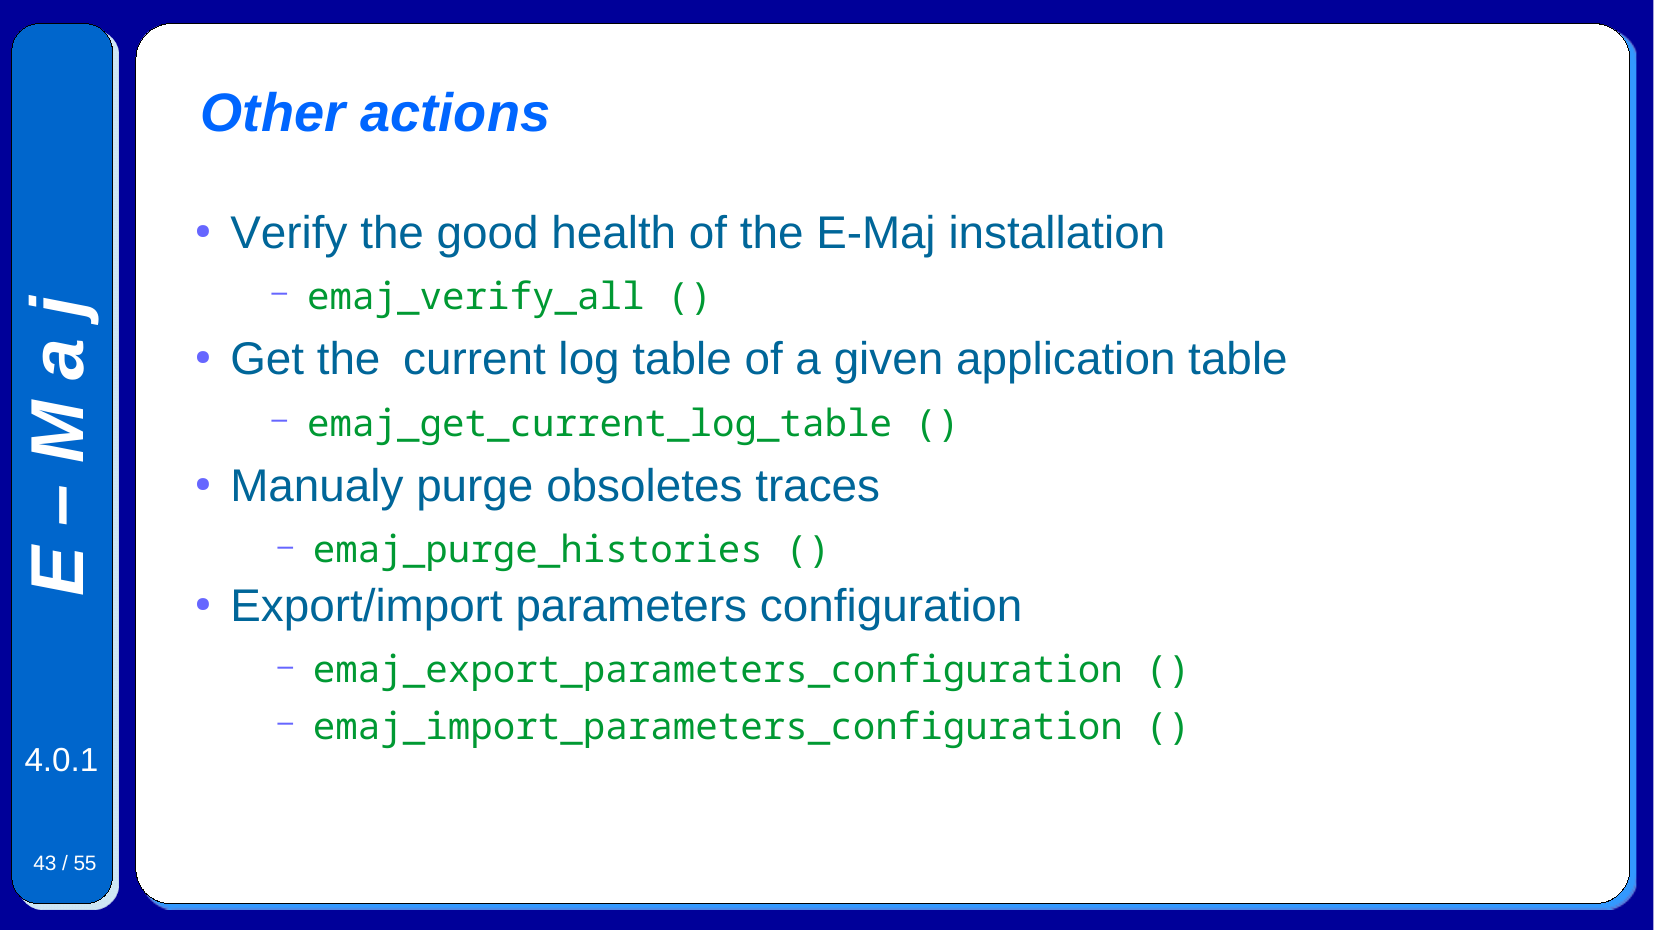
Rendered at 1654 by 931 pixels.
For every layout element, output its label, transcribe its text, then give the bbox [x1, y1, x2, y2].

title Other actions [200, 34, 1575, 191]
list Verify the good health of the E-Maj installation emaj_verify_all () Get the current log table of a given application table emaj_get_current_log_table () Manualy purge obsoletes traces emaj_purge_histories () Export/import parameters configuration emaj_export_parameters_configuration () emaj_import_parameters_configuration () [177, 206, 1587, 827]
